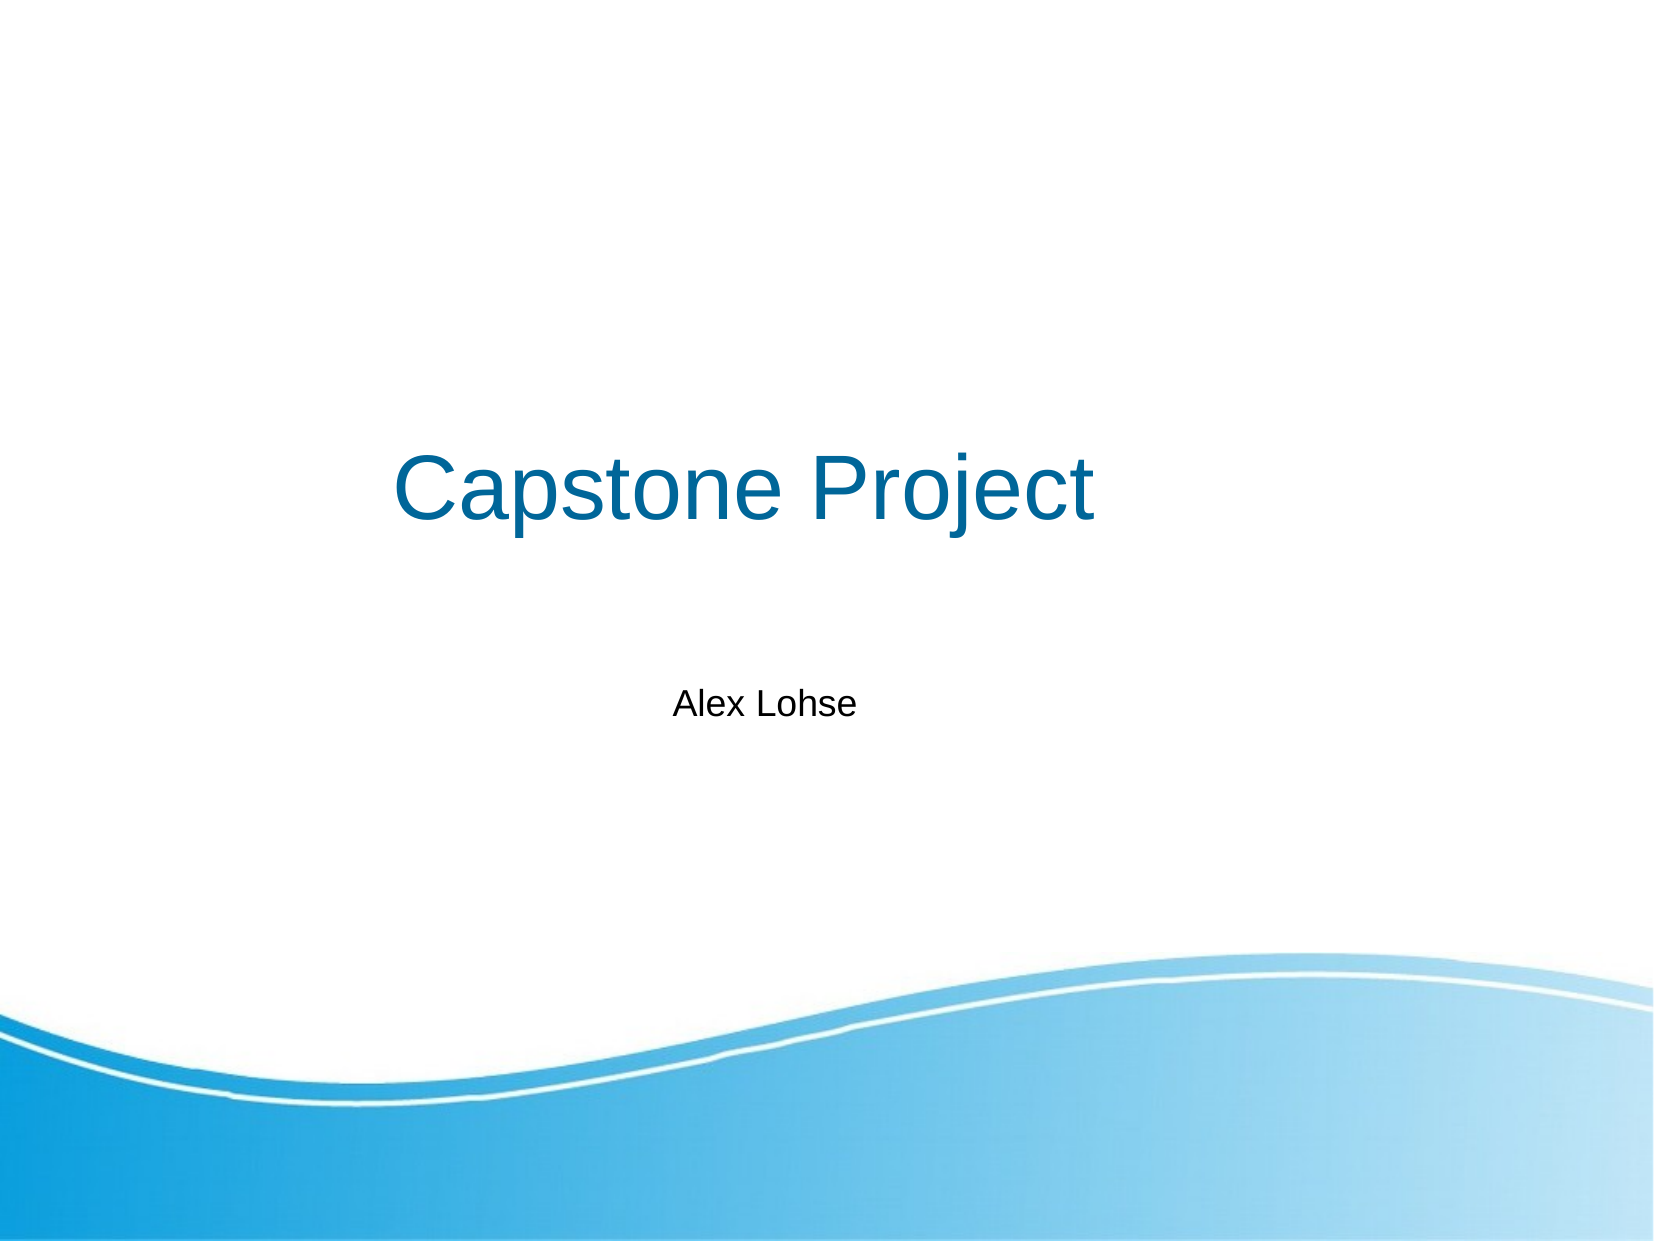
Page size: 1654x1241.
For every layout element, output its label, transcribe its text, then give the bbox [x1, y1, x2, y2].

title Capstone Project [0, 384, 1489, 592]
text_box Alex Lohse [360, 675, 1171, 726]
picture [0, 952, 1654, 1241]
